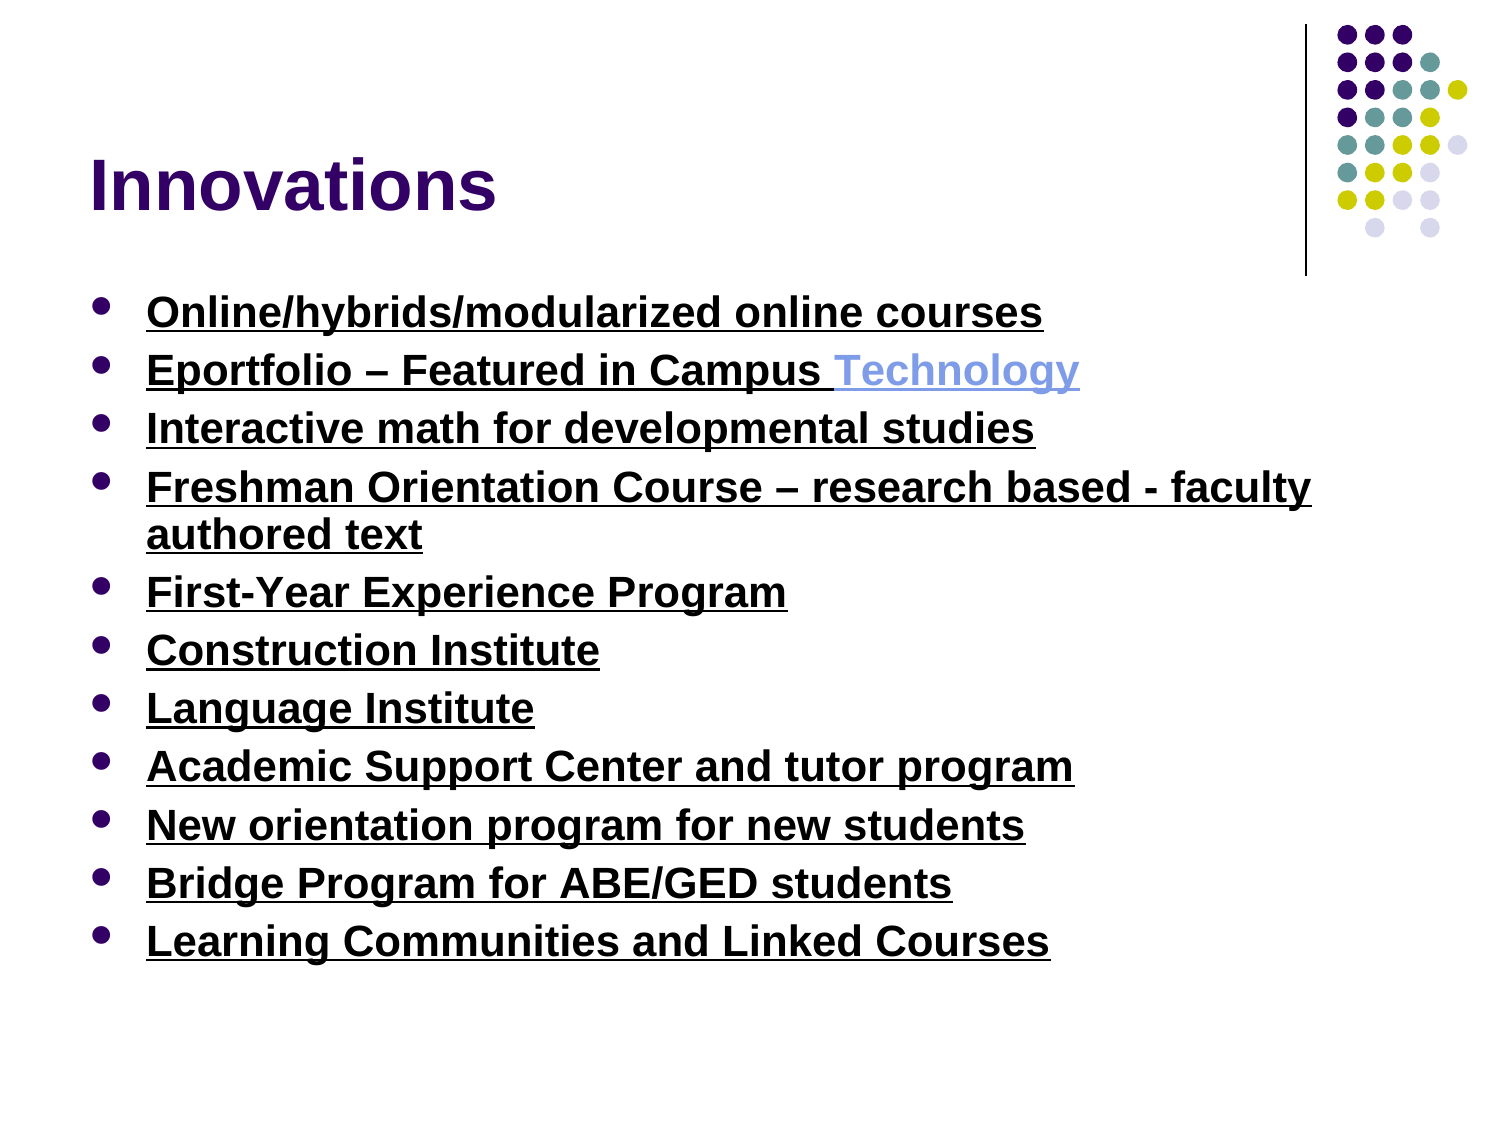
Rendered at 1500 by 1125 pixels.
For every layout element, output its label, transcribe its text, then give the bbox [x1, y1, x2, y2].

title Innovations [74, 20, 1313, 233]
list Online/hybrids/modularized online courses Eportfolio – Featured in Campus Technology Interactive math for developmental studies Freshman Orientation Course – research based - faculty authored text First-Year Experience Program Construction Institute Language Institute Academic Support Center and tutor program New orientation program for new students Bridge Program for ABE/GED students Learning Communities and Linked Courses [75, 282, 1426, 1006]
